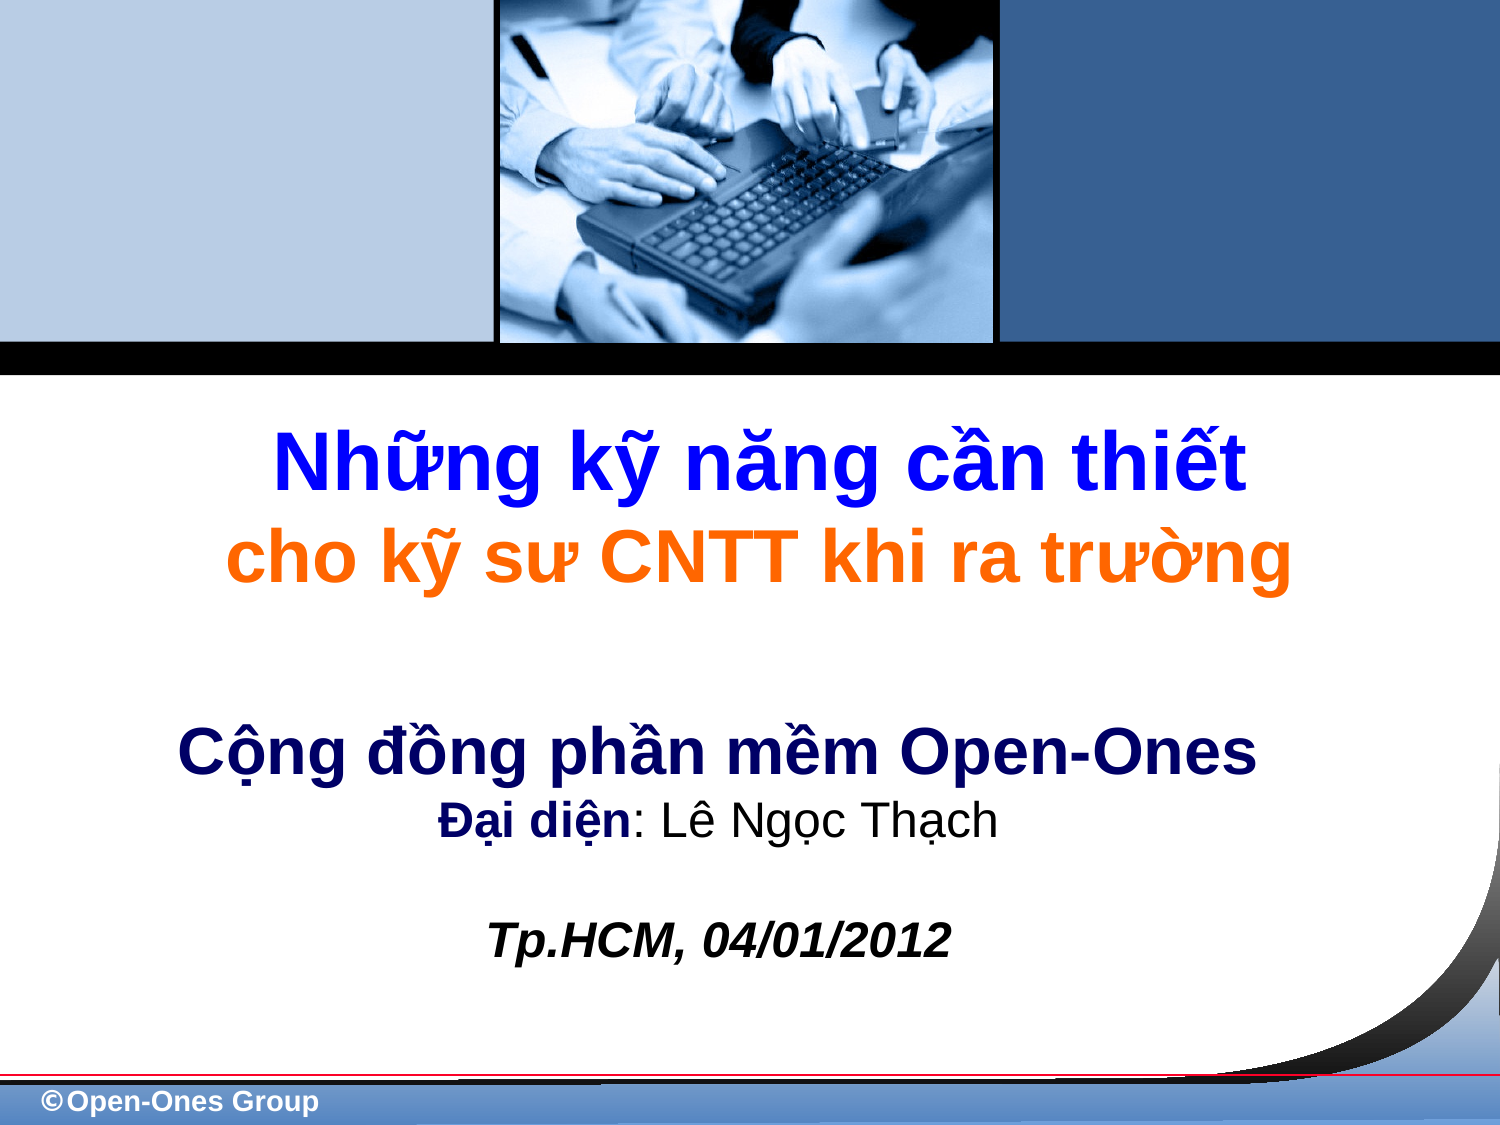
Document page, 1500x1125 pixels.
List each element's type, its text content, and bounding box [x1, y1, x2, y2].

text_box Cộng đồng phần mềm Open-Ones Đại diện: Lê Ngọc Thạch Tp.HCM, 04/01/2012 [150, 699, 1288, 1050]
text_box Những kỹ năng cần thiết cho kỹ sư CNTT khi ra trường [87, 399, 1433, 651]
text_box [0, 0, 1500, 376]
picture [500, 0, 993, 343]
